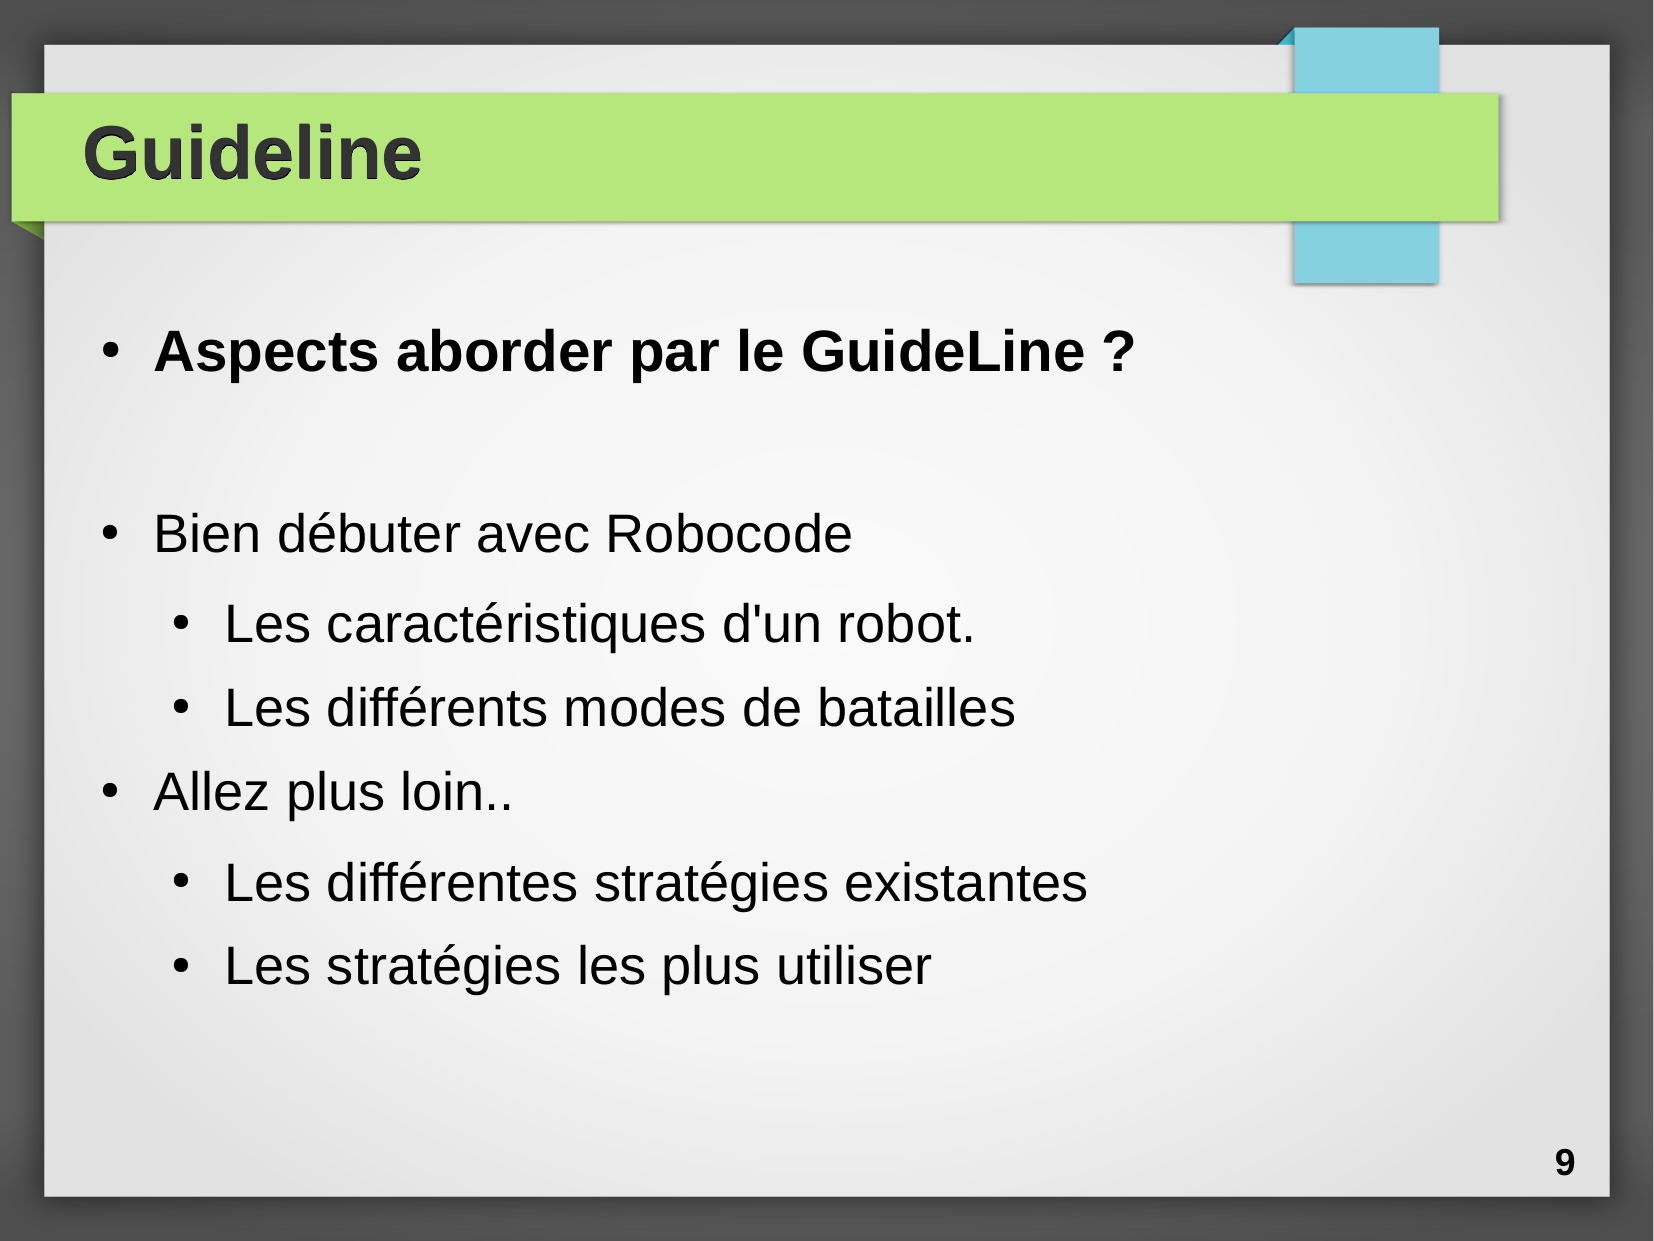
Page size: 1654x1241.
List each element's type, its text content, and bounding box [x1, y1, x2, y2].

list Aspects aborder par le GuideLine ? Bien débuter avec Robocode Les caractéristiques d'un robot. Les différents modes de batailles Allez plus loin.. Les différentes stratégies existantes Les stratégies les plus utiliser [82, 318, 1530, 1046]
text_box <numéro> [1540, 1133, 1654, 1205]
picture [0, 0, 1654, 1241]
title Guideline [82, 49, 1571, 257]
